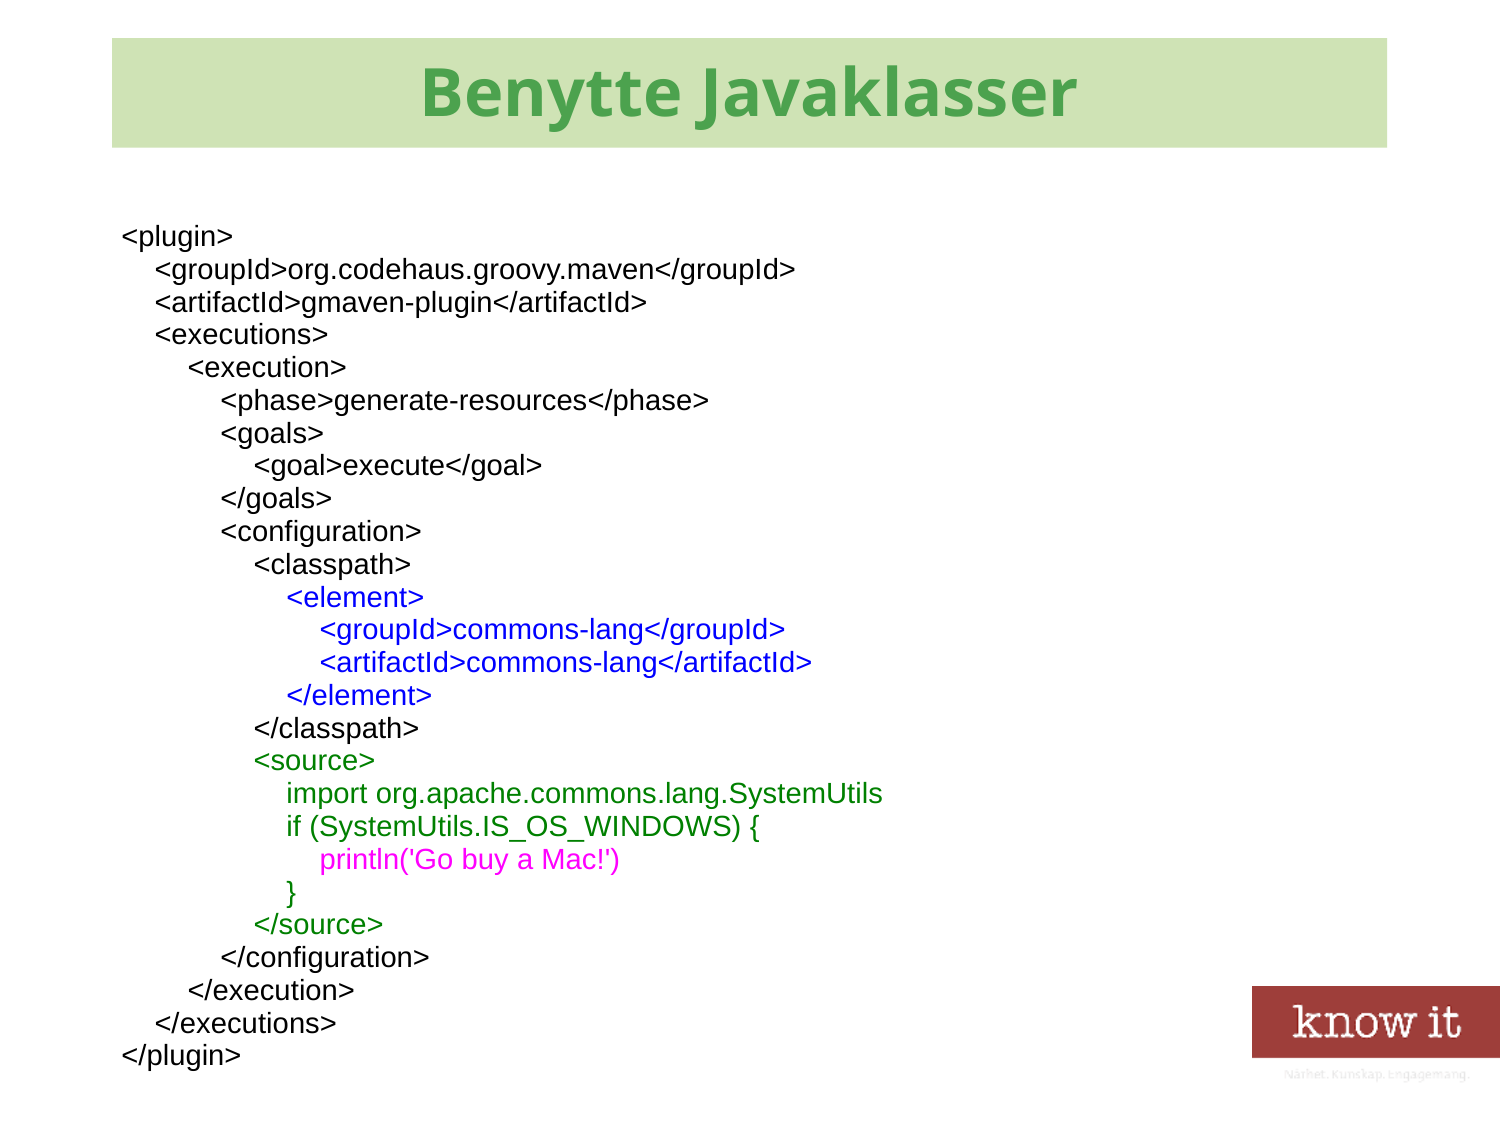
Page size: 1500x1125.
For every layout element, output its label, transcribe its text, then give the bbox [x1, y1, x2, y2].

text_box Benytte Javaklasser [112, 38, 1388, 148]
text_box <plugin> <groupId>org.codehaus.groovy.maven</groupId> <artifactId>gmaven-plugin</artifactId> <executions> <execution> <phase>generate-resources</phase> <goals> <goal>execute</goal> </goals> <configuration> <classpath> <element> <groupId>commons-lang</groupId> <artifactId>commons-lang</artifactId> </element> </classpath> <source> import org.apache.commons.lang.SystemUtils if (SystemUtils.IS_OS_WINDOWS) { println('Go buy a Mac!') } </source> </configuration> </execution> </executions> </plugin> [106, 212, 1394, 1093]
picture [1394, 986, 1500, 1058]
